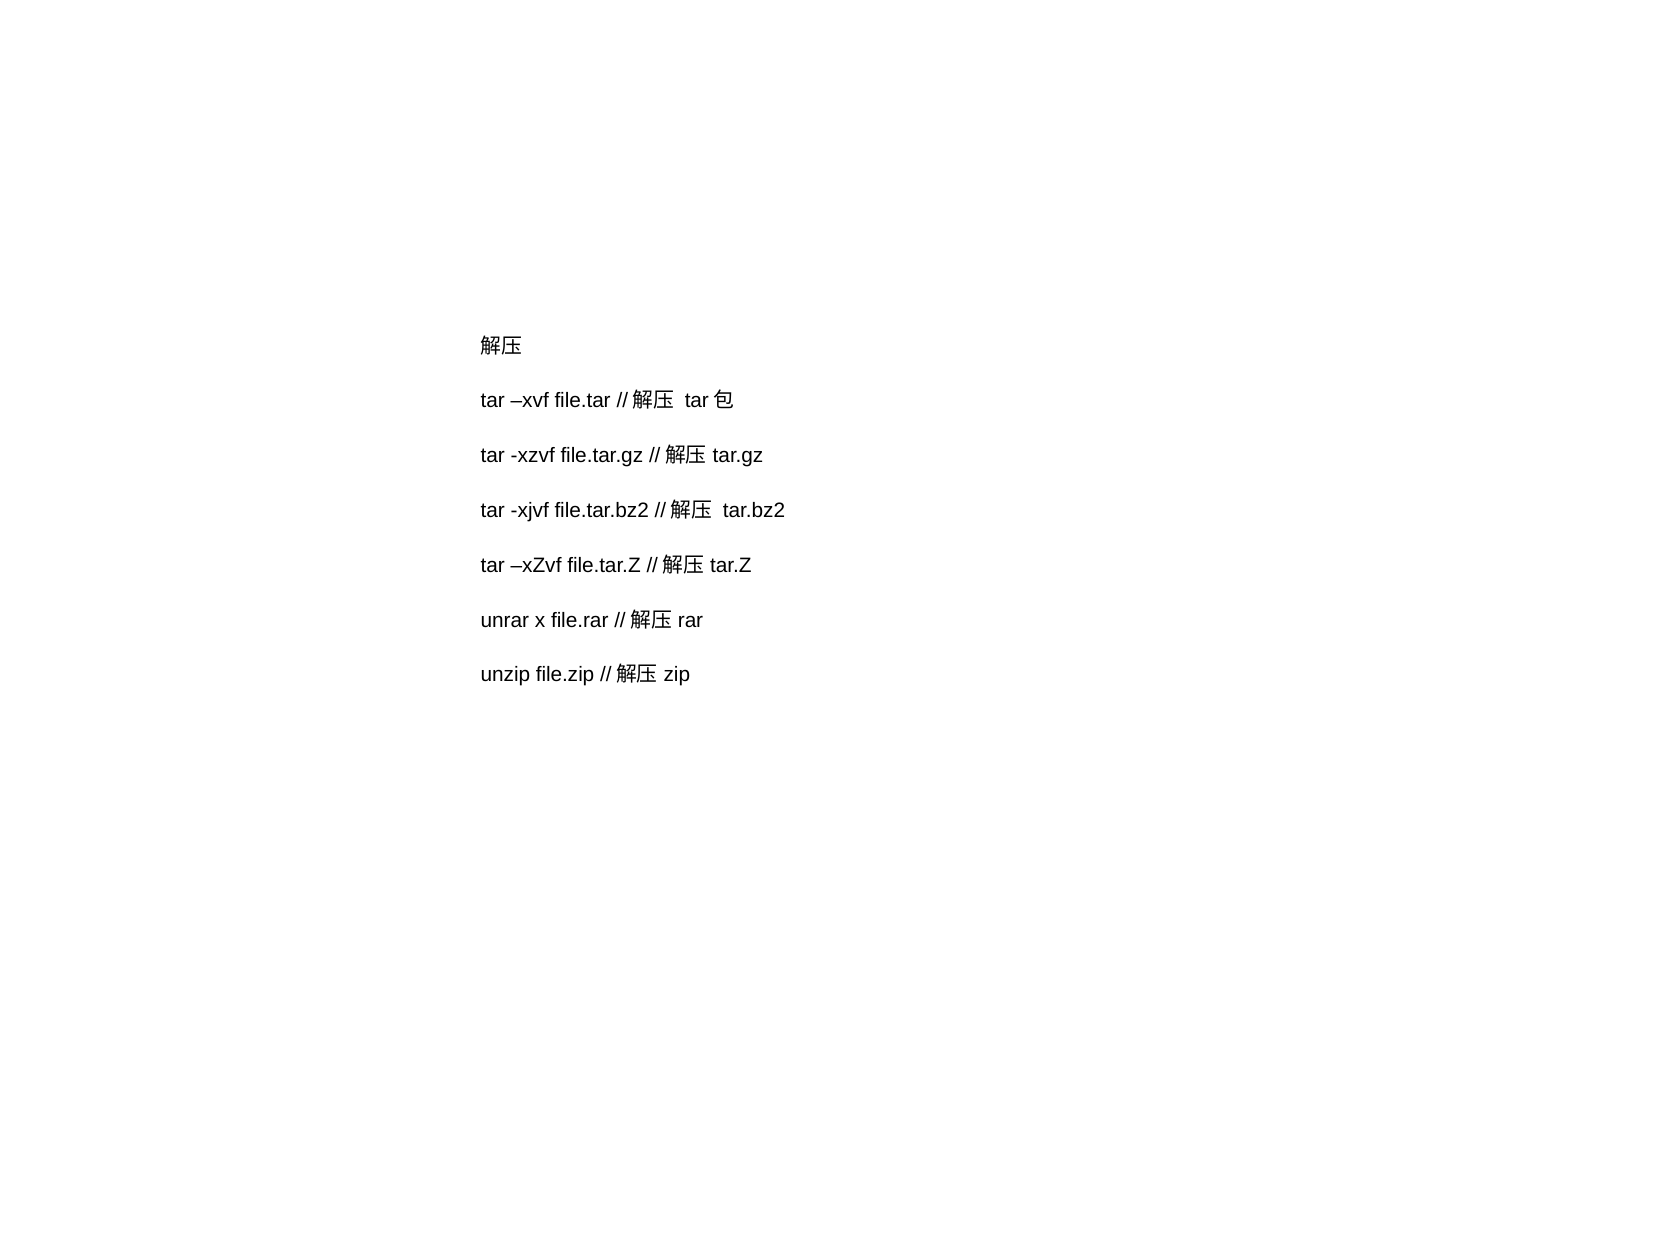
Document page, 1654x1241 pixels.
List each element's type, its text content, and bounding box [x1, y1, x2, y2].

text_box 解压 tar –xvf file.tar //解压 tar包 tar -xzvf file.tar.gz //解压tar.gz tar -xjvf file.tar.bz2 //解压 tar.bz2 tar –xZvf file.tar.Z //解压tar.Z unrar x file.rar //解压rar unzip file.zip //解压zip [465, 321, 1201, 926]
